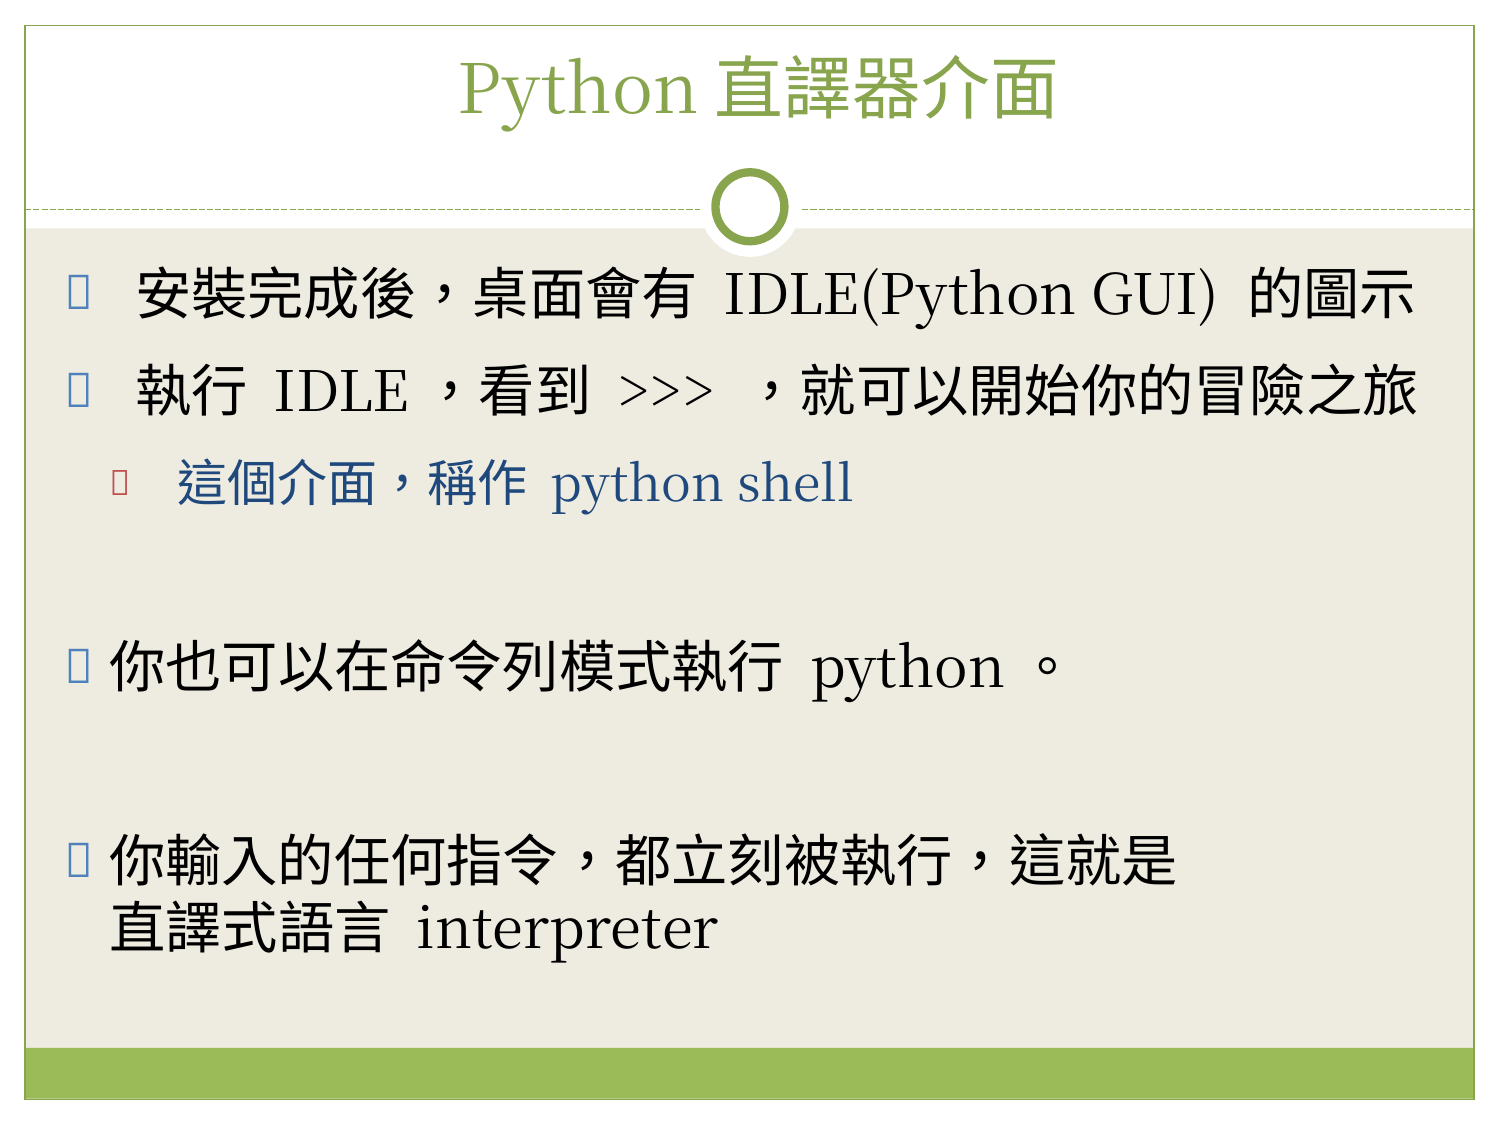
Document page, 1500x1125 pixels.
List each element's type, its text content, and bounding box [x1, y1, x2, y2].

list 安裝完成後，桌面會有 IDLE(Python GUI) 的圖示 執行 IDLE，看到 >>> ，就可以開始你的冒險之旅 這個介面，稱作 python shell 你也可以在命令列模式執行 python。 你輸入的任何指令，都立刻被執行，這就是 直譯式語言 interpreter [49, 250, 1445, 1001]
title Python直譯器介面 [49, 37, 1450, 162]
